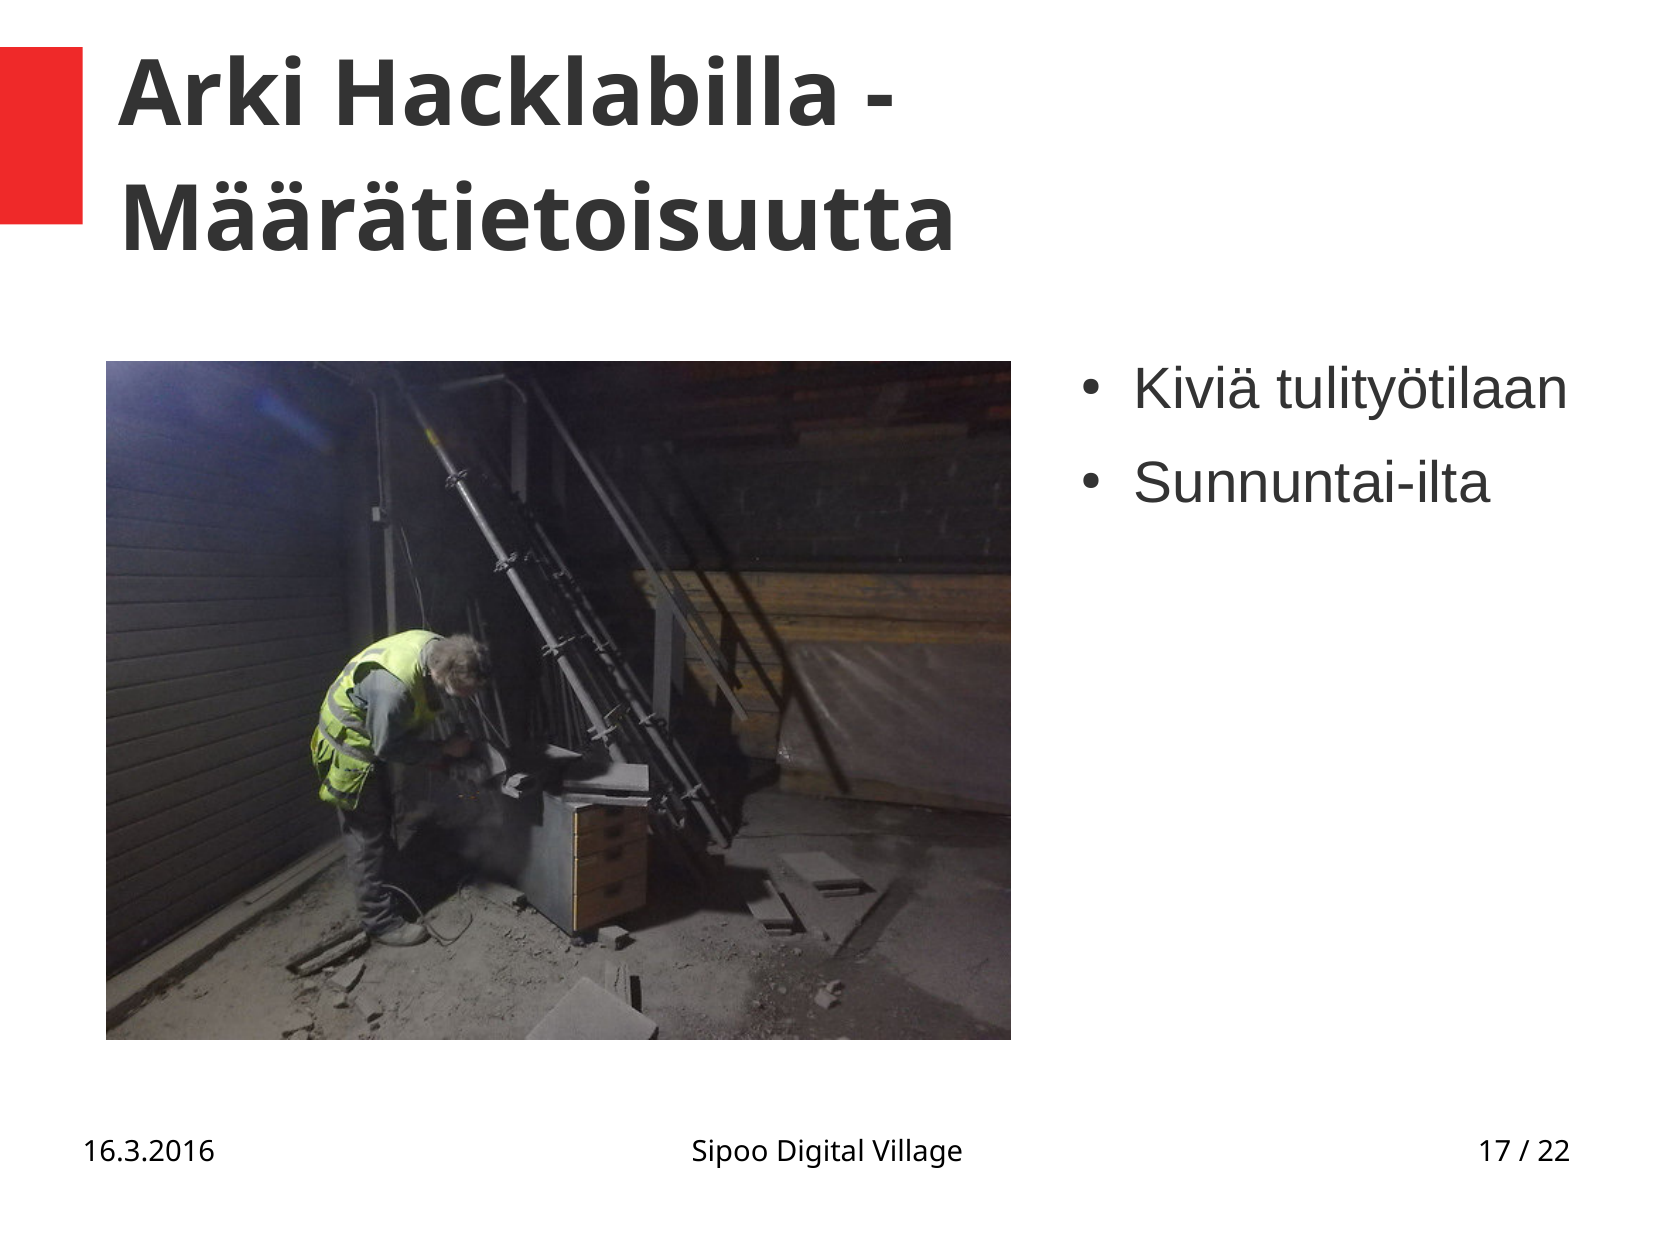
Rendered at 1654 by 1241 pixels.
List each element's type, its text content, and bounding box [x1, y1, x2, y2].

picture [106, 361, 1011, 1040]
title Arki Hacklabilla - Määrätietoisuutta [118, 27, 1571, 278]
list Kiviä tulityötilaan Sunnuntai-ilta [1062, 355, 1607, 1075]
